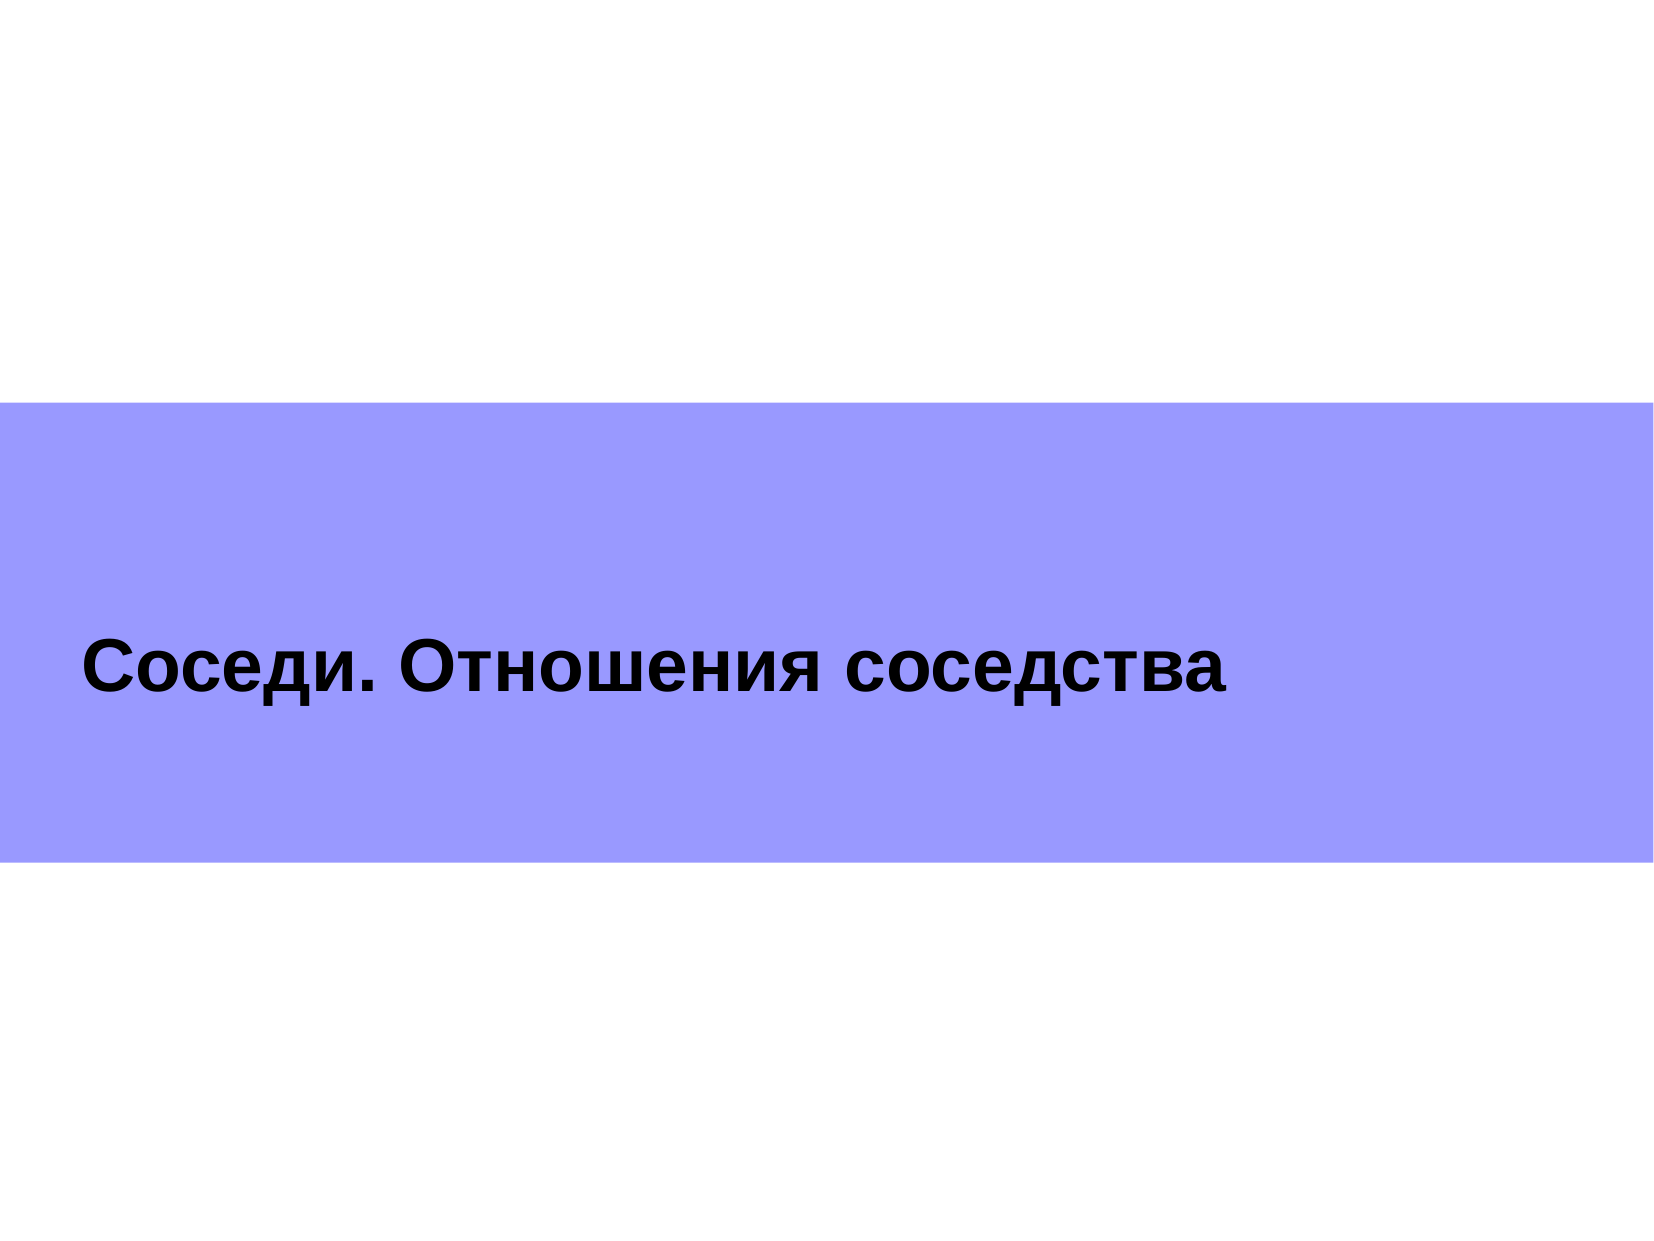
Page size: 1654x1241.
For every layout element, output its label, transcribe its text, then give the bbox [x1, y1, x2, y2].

text_box Соседи. Отношения соседства [67, 620, 1530, 772]
